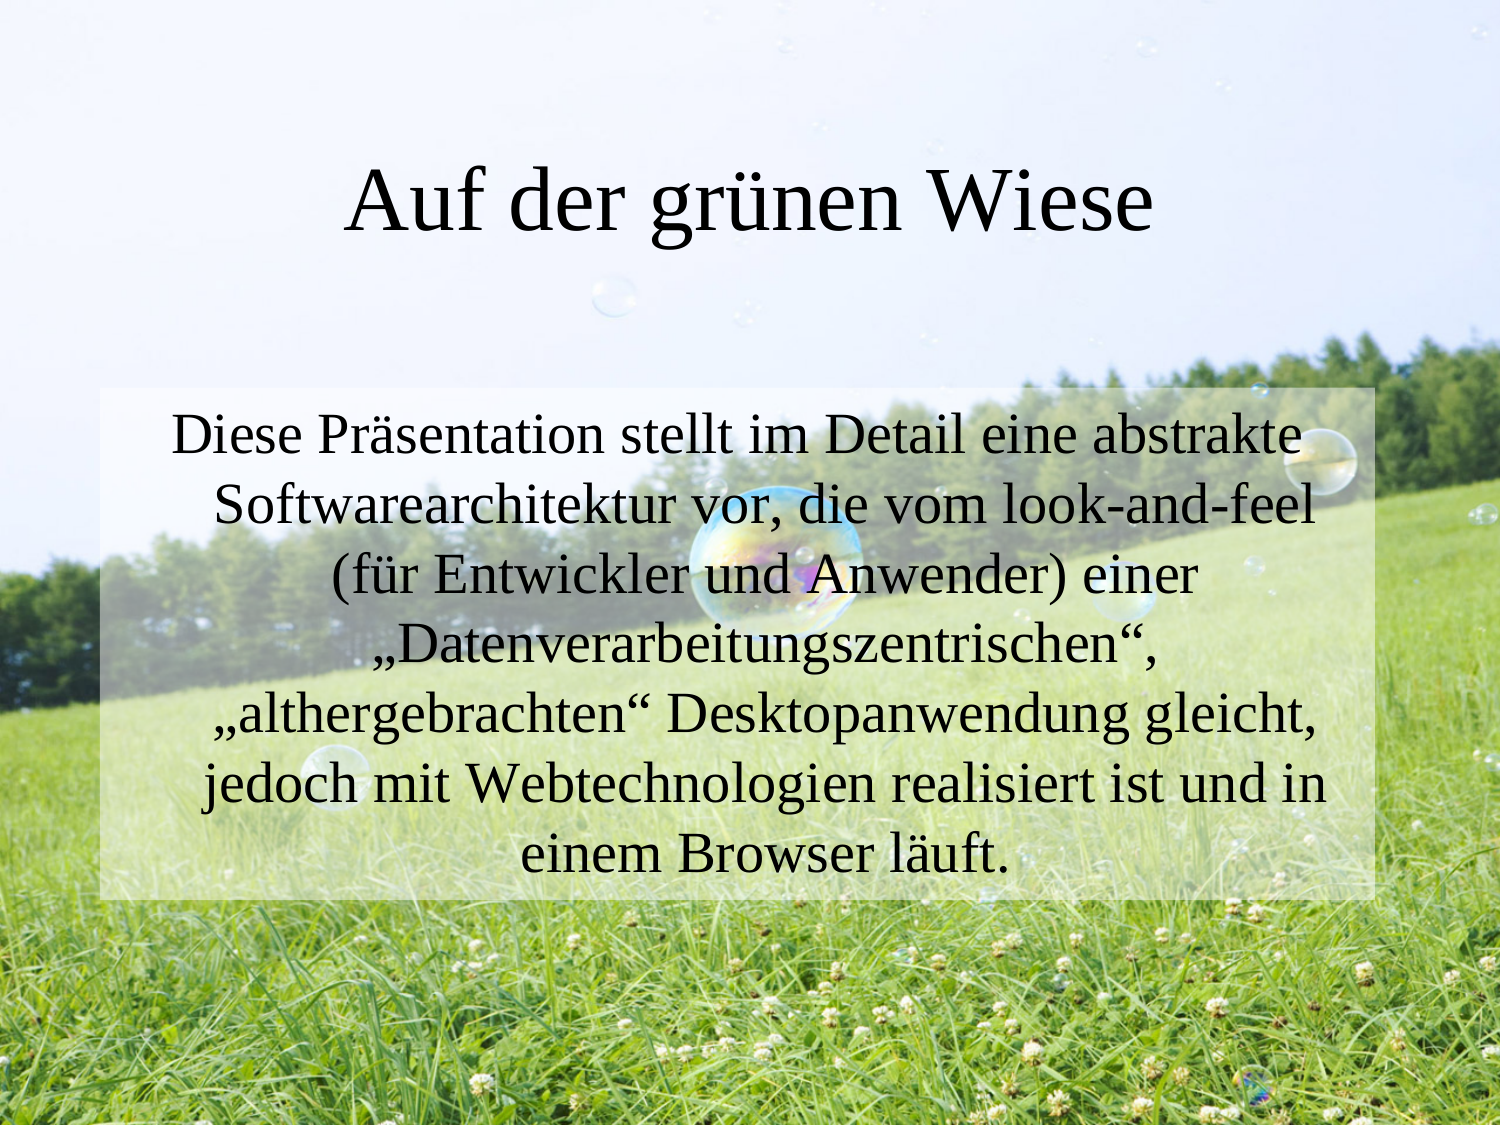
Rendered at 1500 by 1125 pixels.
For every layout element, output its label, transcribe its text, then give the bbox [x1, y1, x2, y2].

list Diese Präsentation stellt im Detail eine abstrakte Softwarearchitektur vor, die vom look-and-feel (für Entwickler und Anwender) einer „Datenverarbeitungszentrischen“, „althergebrachten“ Desktopanwendung gleicht, jedoch mit Webtechnologien realisiert ist und in einem Browser läuft. [99, 387, 1375, 901]
title Auf der grünen Wiese [112, 99, 1388, 288]
picture [0, 0, 1500, 1125]
